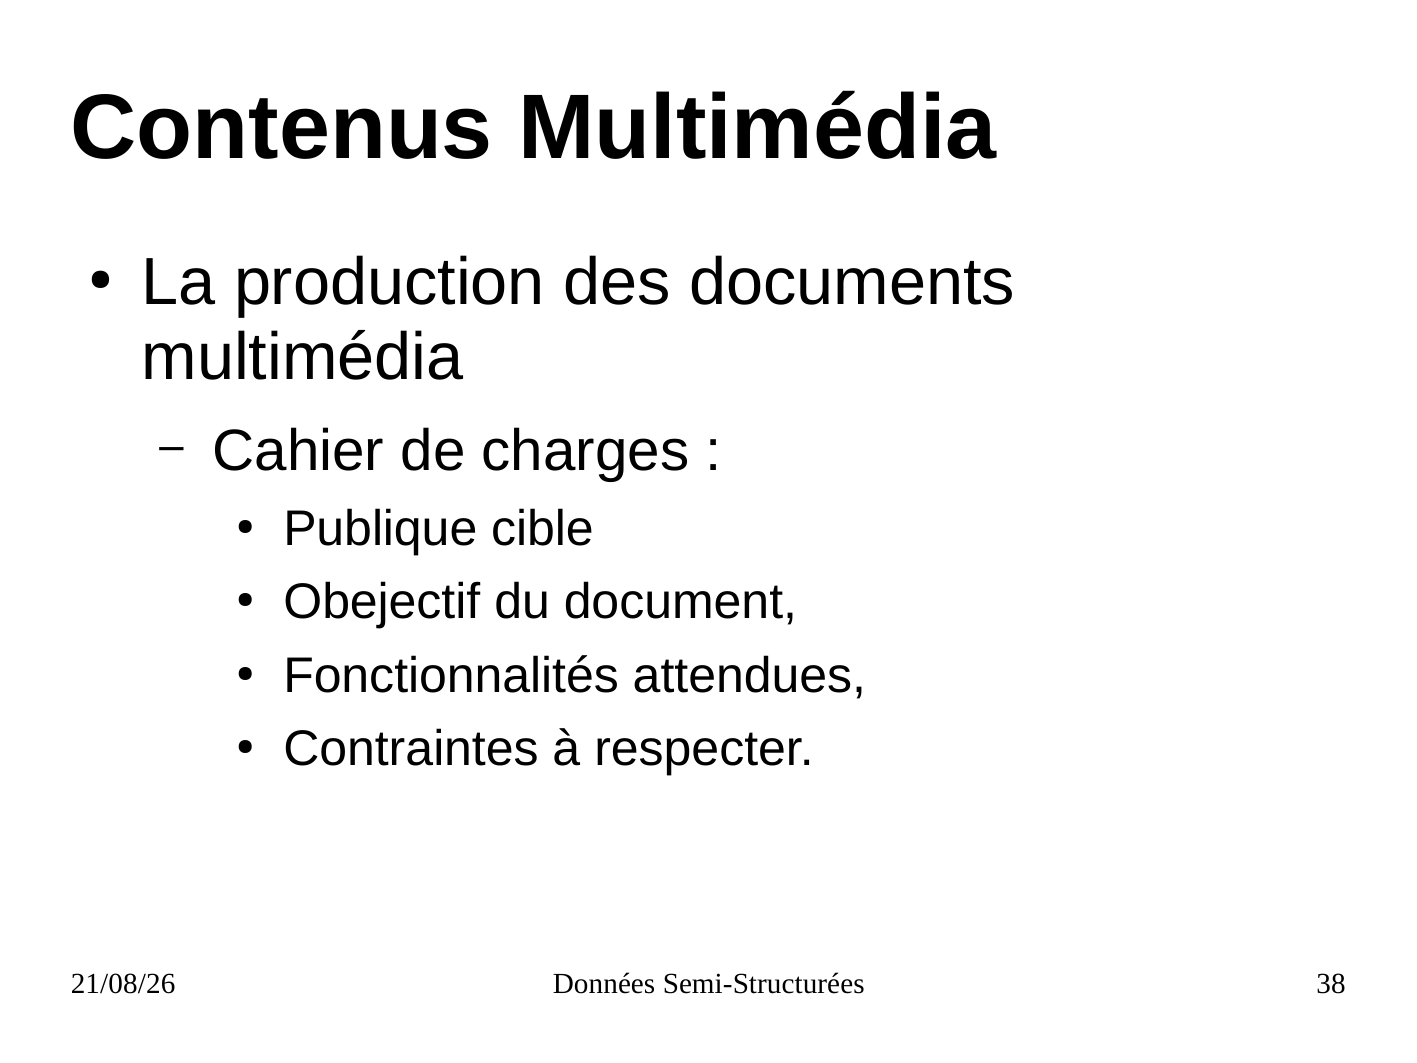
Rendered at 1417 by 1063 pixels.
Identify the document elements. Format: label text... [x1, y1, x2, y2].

list La production des documents multimédia Cahier de charges : Publique cible Obejectif du document, Fonctionnalités attendues, Contraintes à respecter. [70, 244, 1346, 925]
title Contenus Multimédia [70, 42, 1346, 212]
